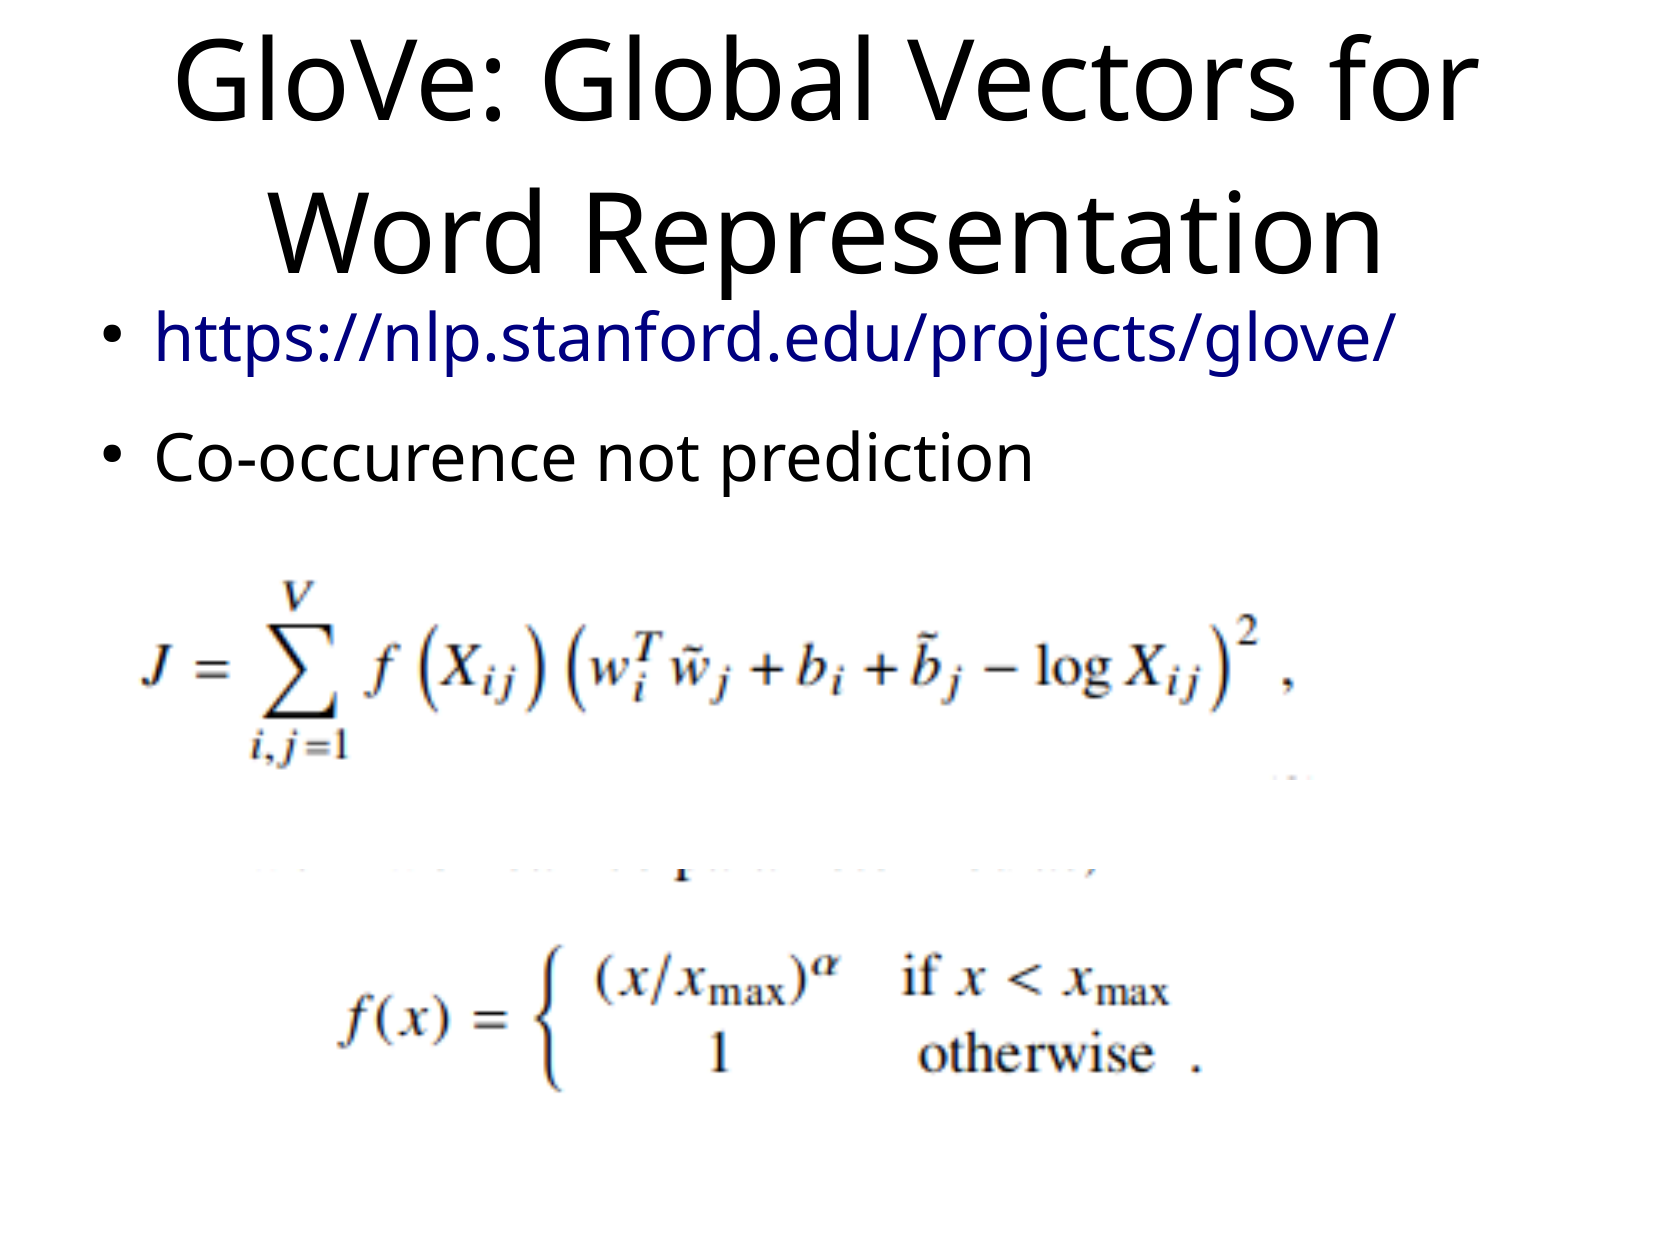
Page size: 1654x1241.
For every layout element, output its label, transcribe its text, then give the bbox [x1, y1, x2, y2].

list https://nlp.stanford.edu/projects/glove/ Co-occurence not prediction [82, 290, 1571, 1010]
picture [120, 555, 1318, 781]
title GloVe: Global Vectors for Word Representation [82, 40, 1571, 266]
picture [255, 869, 1213, 1141]
